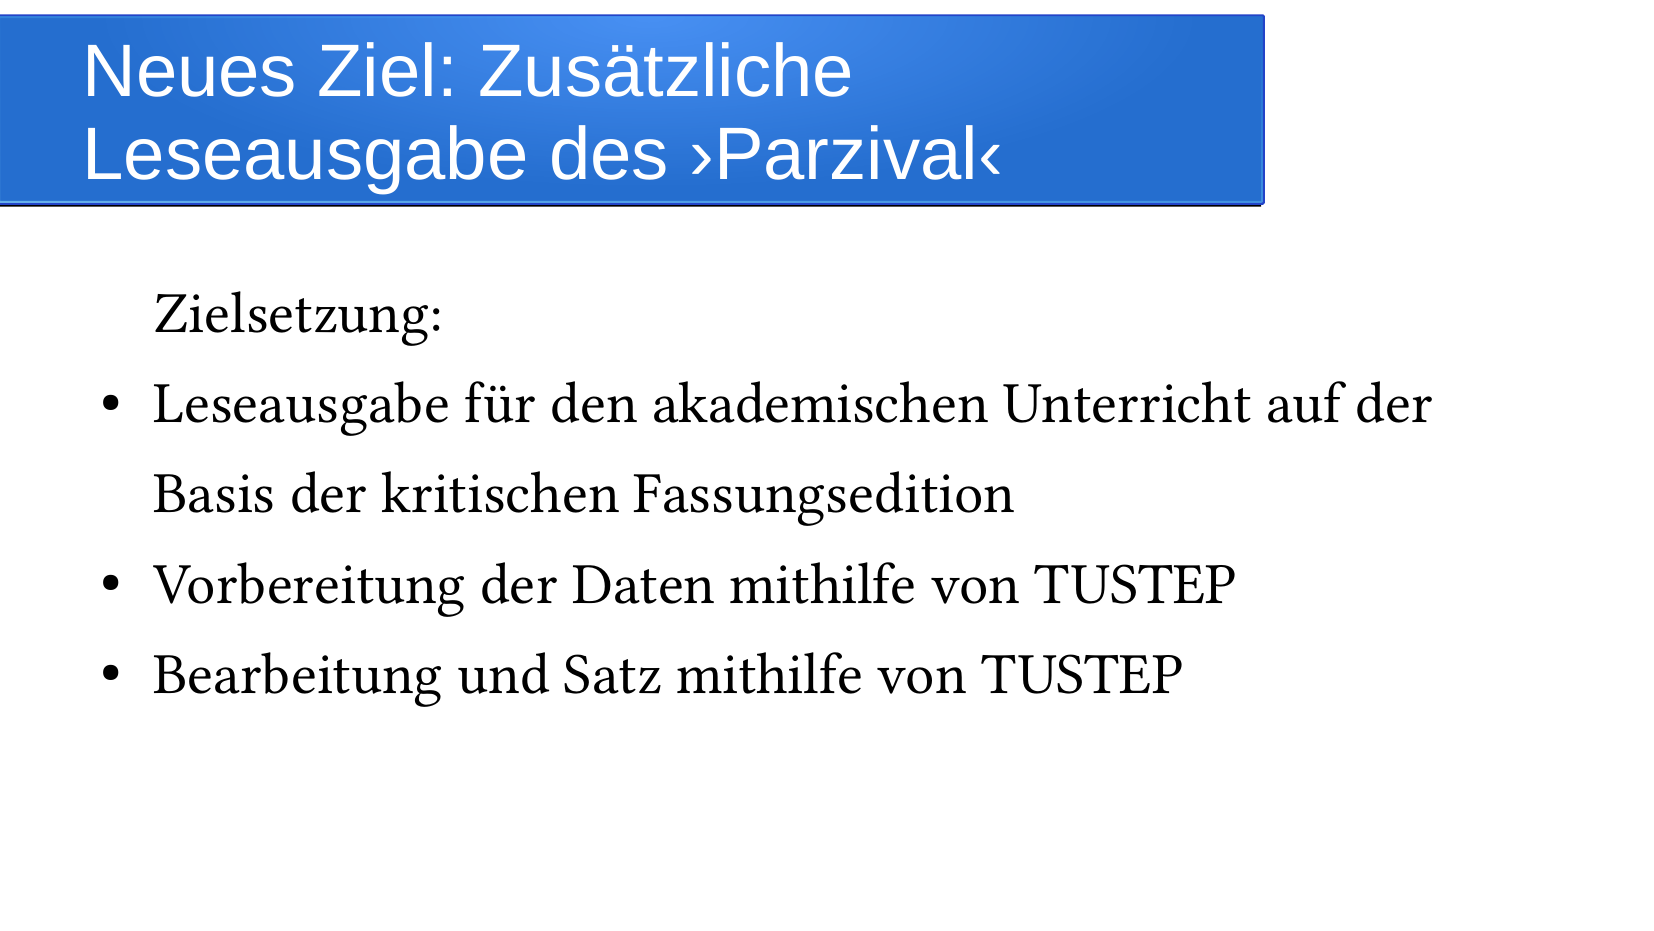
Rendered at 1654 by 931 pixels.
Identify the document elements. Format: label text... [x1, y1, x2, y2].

list Zielsetzung: Leseausgabe für den akademischen Unterricht auf der Basis der kritischen Fassungsedition Vorbereitung der Daten mithilfe von TUSTEP Bearbeitung und Satz mithilfe von TUSTEP [82, 224, 1571, 764]
title Neues Ziel: Zusätzliche Leseausgabe des ›Parzival‹ [82, 29, 1235, 196]
